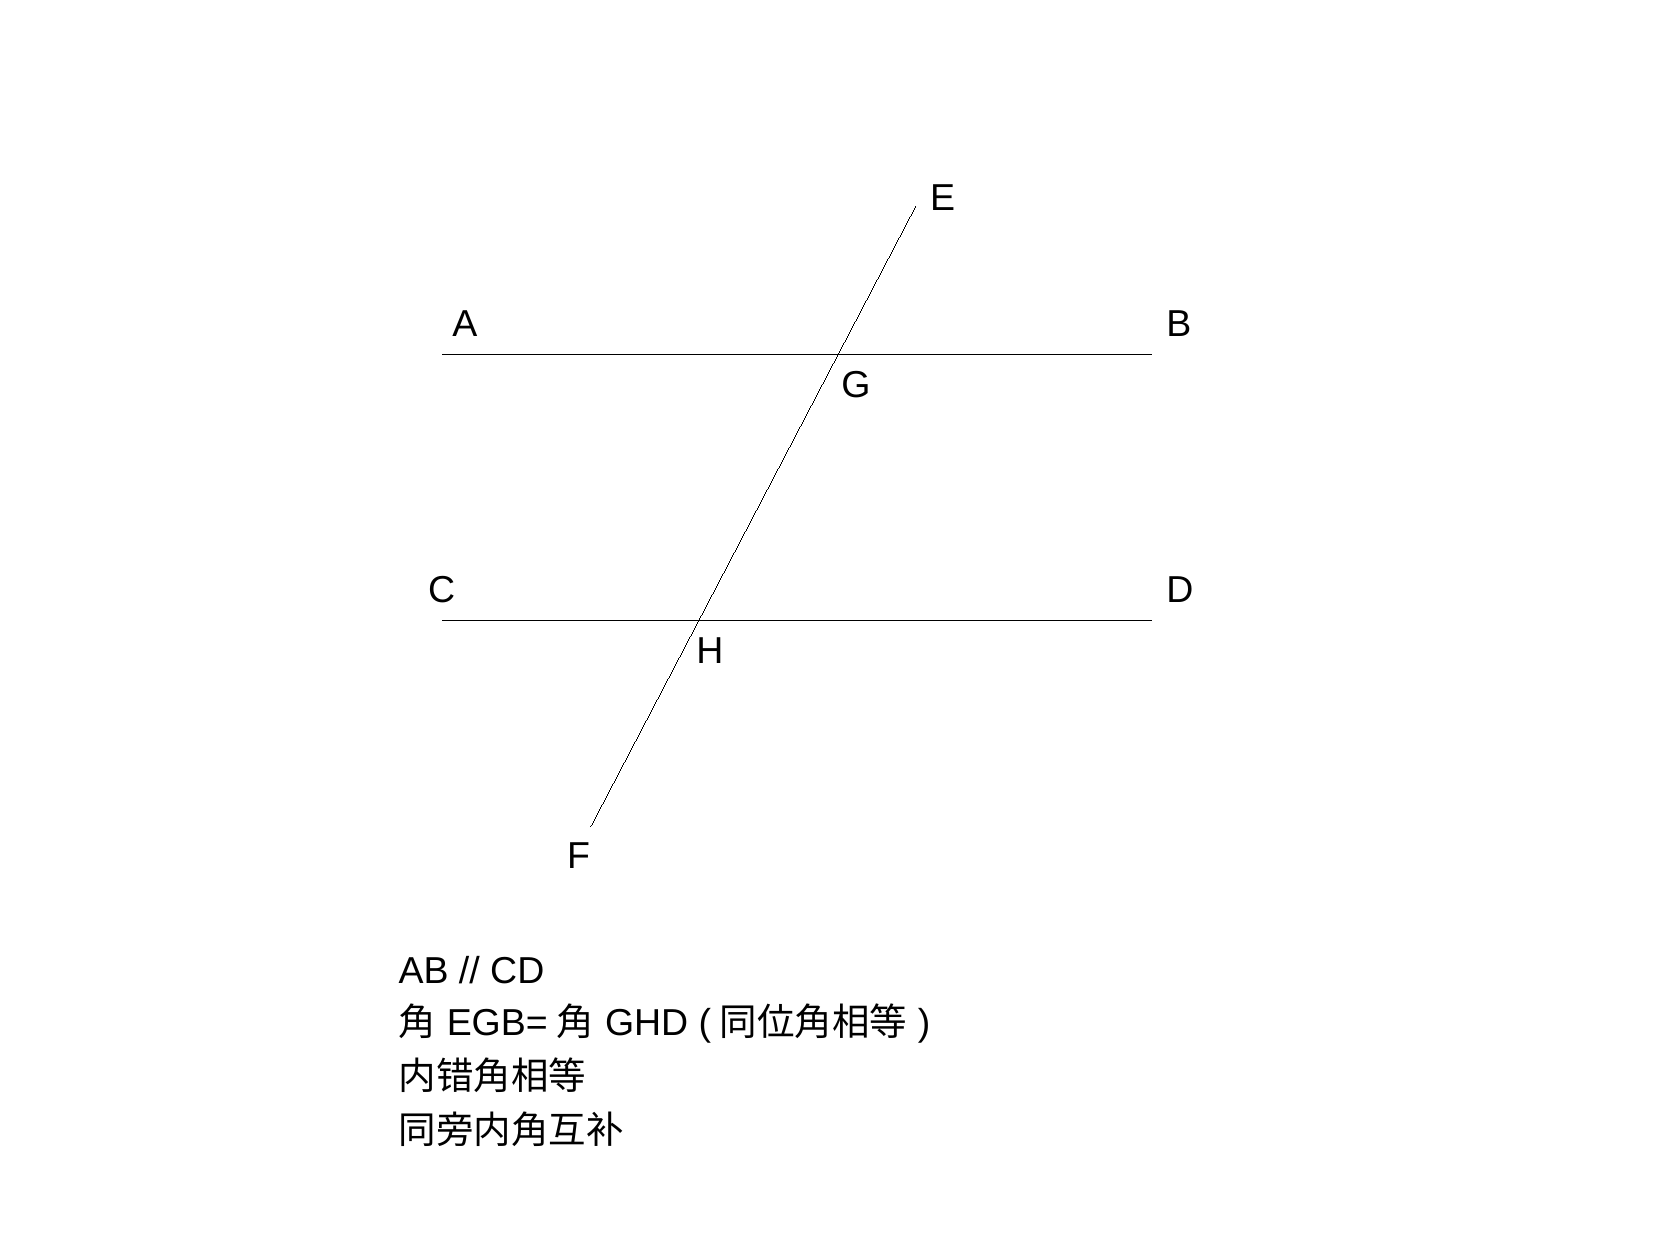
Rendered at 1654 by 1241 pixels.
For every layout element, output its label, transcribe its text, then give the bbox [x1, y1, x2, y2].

text_box H [681, 622, 739, 680]
text_box F [552, 826, 607, 942]
text_box G [826, 356, 886, 414]
text_box AB // CD 角EGB=角GHD (同位角相等) 内错角相等 同旁内角互补 [383, 942, 1123, 1126]
text_box E [915, 169, 970, 227]
text_box C [413, 561, 471, 619]
text_box B [1151, 295, 1207, 353]
text_box D [1151, 561, 1209, 618]
text_box A [437, 295, 493, 353]
